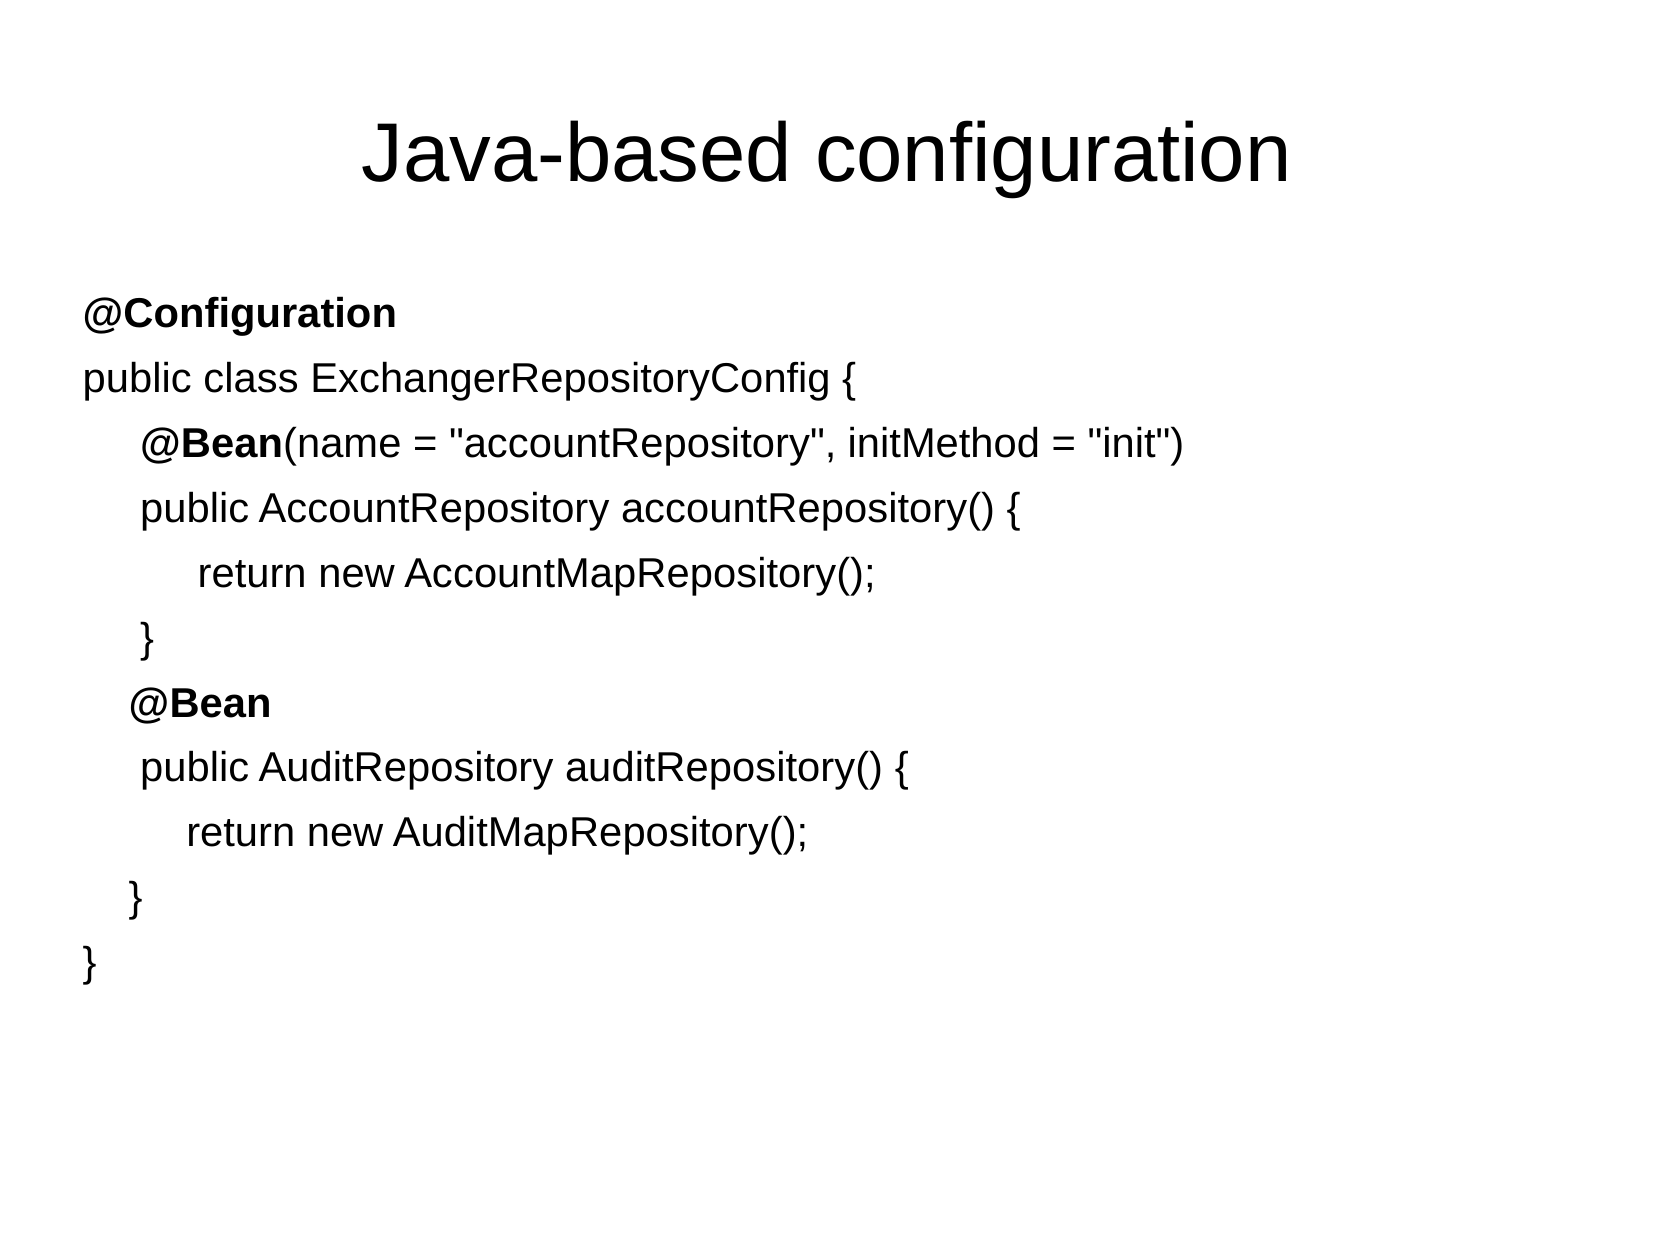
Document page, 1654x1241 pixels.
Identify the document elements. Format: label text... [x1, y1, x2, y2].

list @Configuration public class ExchangerRepositoryConfig { @Bean(name = "accountRepository", initMethod = "init") public AccountRepository accountRepository() { return new AccountMapRepository(); } @Bean public AuditRepository auditRepository() { return new AuditMapRepository(); } } [82, 290, 1571, 1010]
title Java-based configuration [82, 49, 1571, 257]
